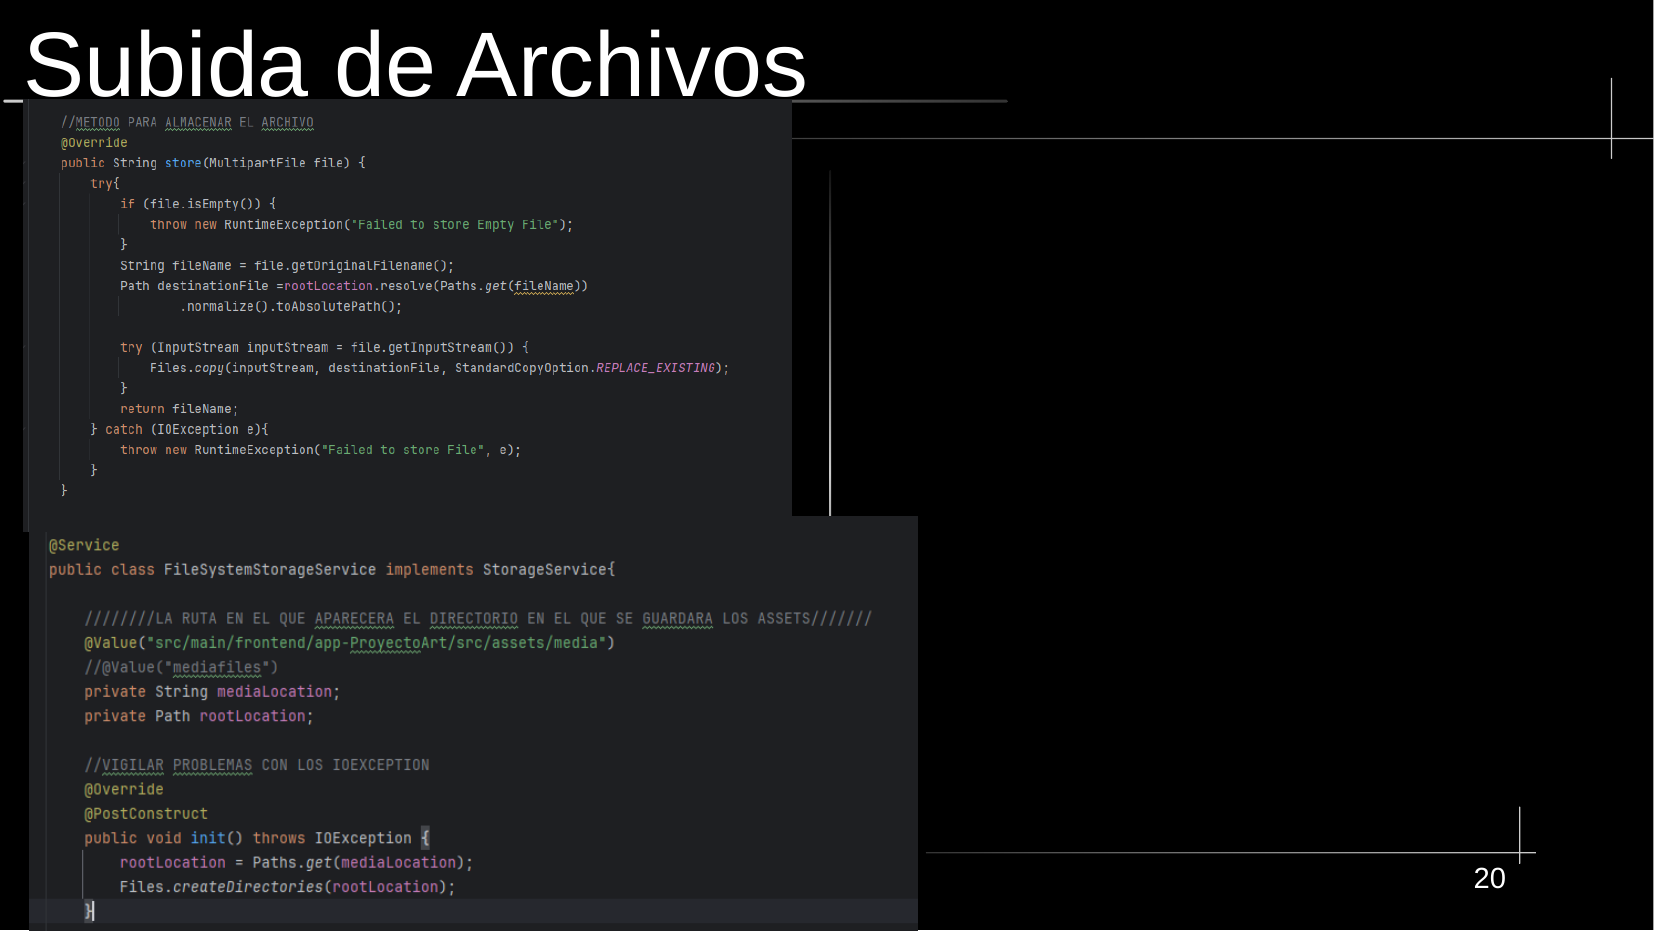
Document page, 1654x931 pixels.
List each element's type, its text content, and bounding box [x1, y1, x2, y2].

title Subida de Archivos [23, 11, 1589, 119]
picture [23, 99, 918, 931]
